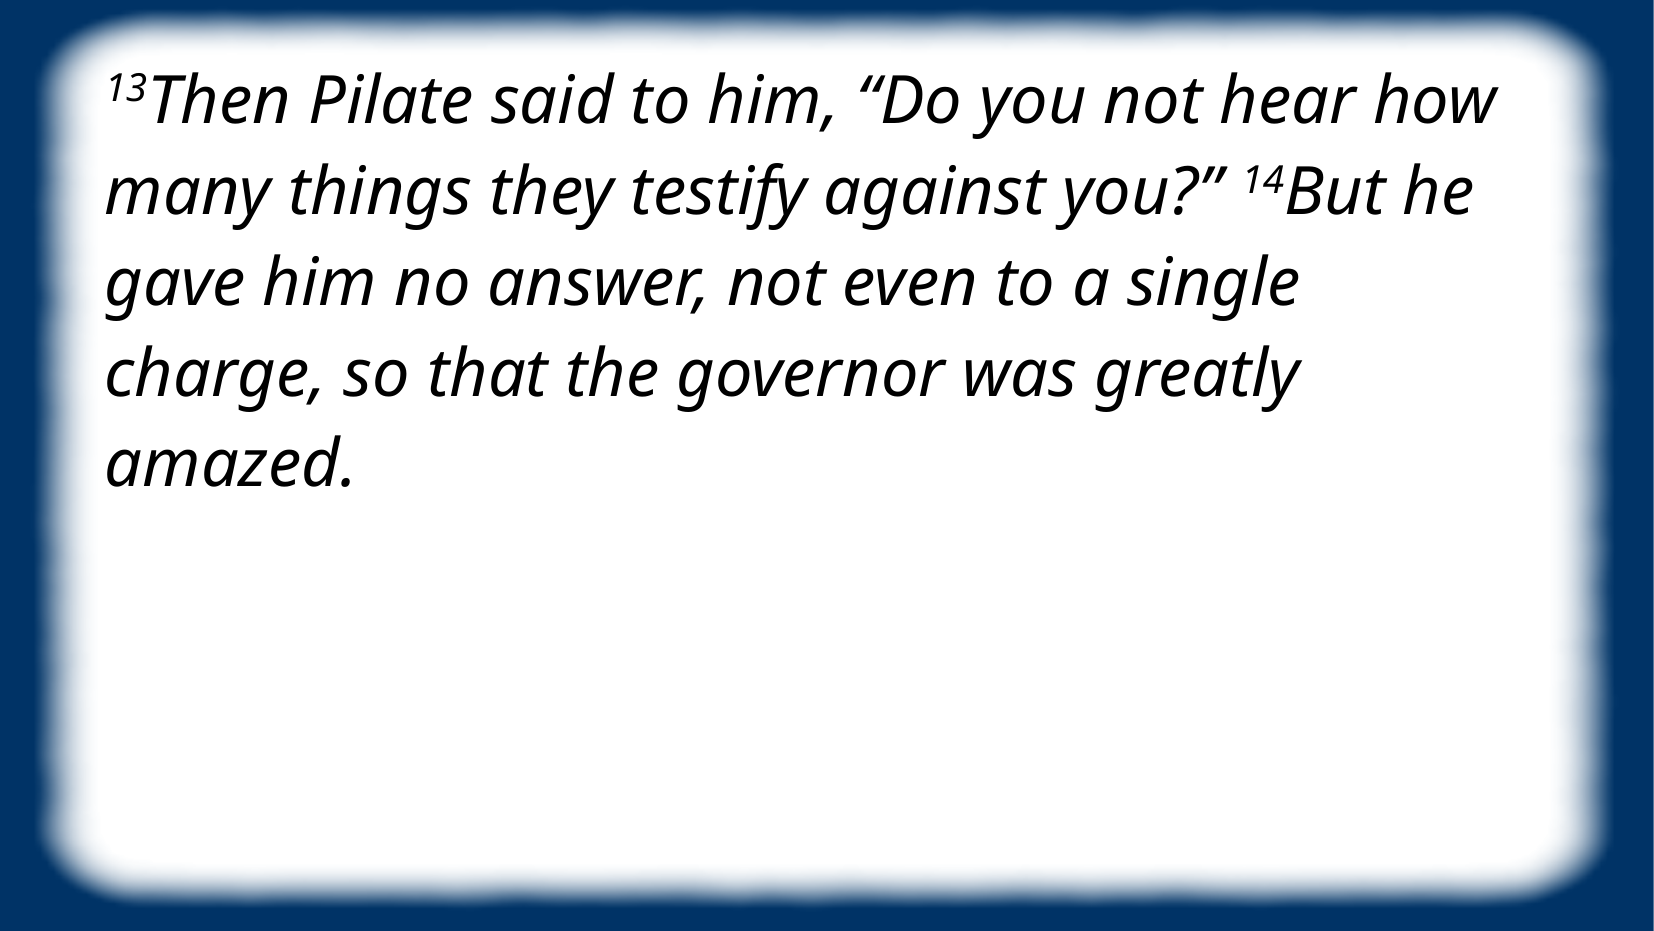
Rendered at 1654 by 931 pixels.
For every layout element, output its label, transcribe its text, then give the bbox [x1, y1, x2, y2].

picture [0, 0, 1654, 931]
text_box 13Then Pilate said to him, “Do you not hear how many things they testify against you?” 14But he gave him no answer, not even to a single charge, so that the governor was greatly amazed. [90, 45, 1546, 504]
